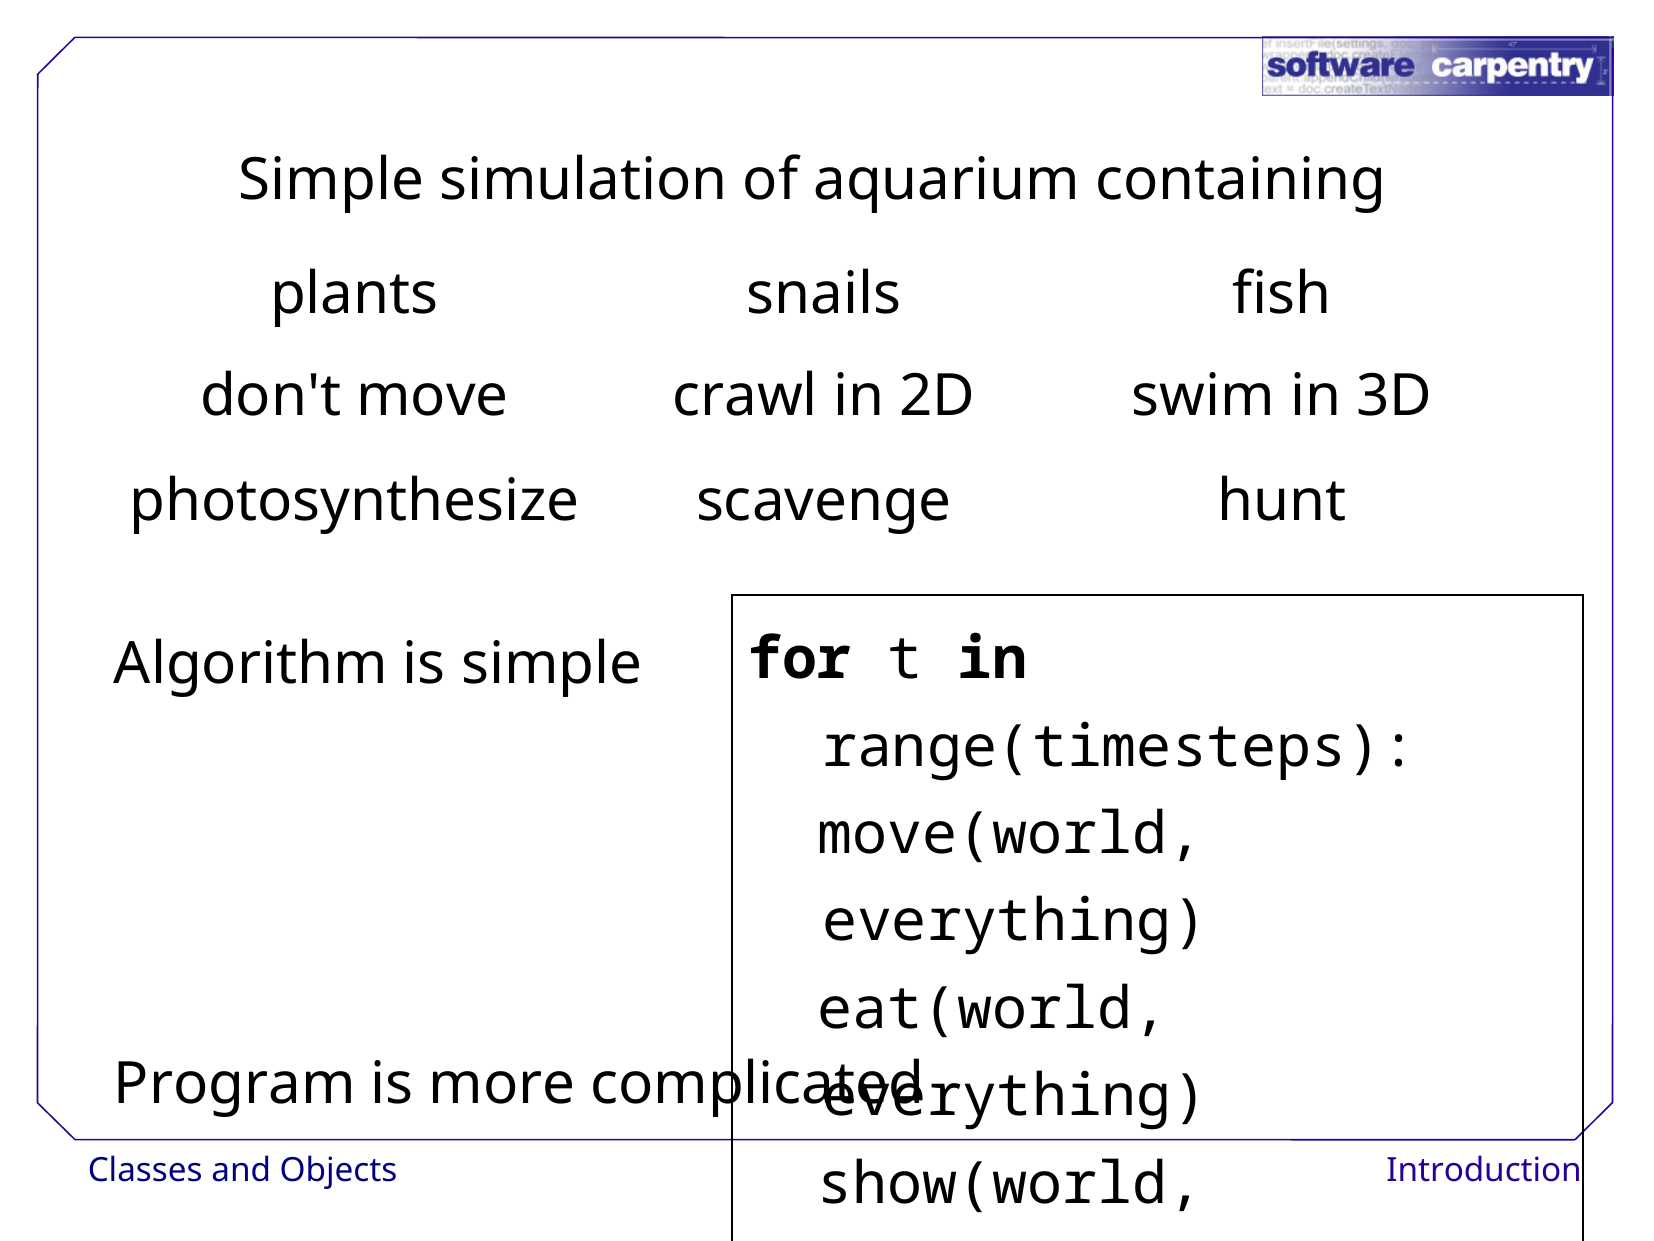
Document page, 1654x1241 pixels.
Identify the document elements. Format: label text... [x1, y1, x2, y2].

table_cell plants [109, 254, 600, 355]
table_cell hunt [1047, 461, 1517, 575]
table_header Simple simulation of aquarium containing [109, 140, 1517, 254]
table_cell snails [600, 254, 1047, 355]
table_cell scavenge [600, 461, 1047, 575]
table_cell don't move [109, 355, 600, 461]
table_cell crawl in 2D [600, 355, 1047, 461]
table_cell photosynthesize [109, 461, 600, 575]
picture [1262, 36, 1614, 96]
table_cell swim in 3D [1047, 355, 1517, 461]
text_box for t in range(timesteps): move(world, everything) eat(world, everything) show(world, everything) [732, 594, 1583, 1241]
table_cell fish [1047, 254, 1517, 355]
text_box Algorithm is simple Program is more complicated [99, 582, 1101, 1123]
